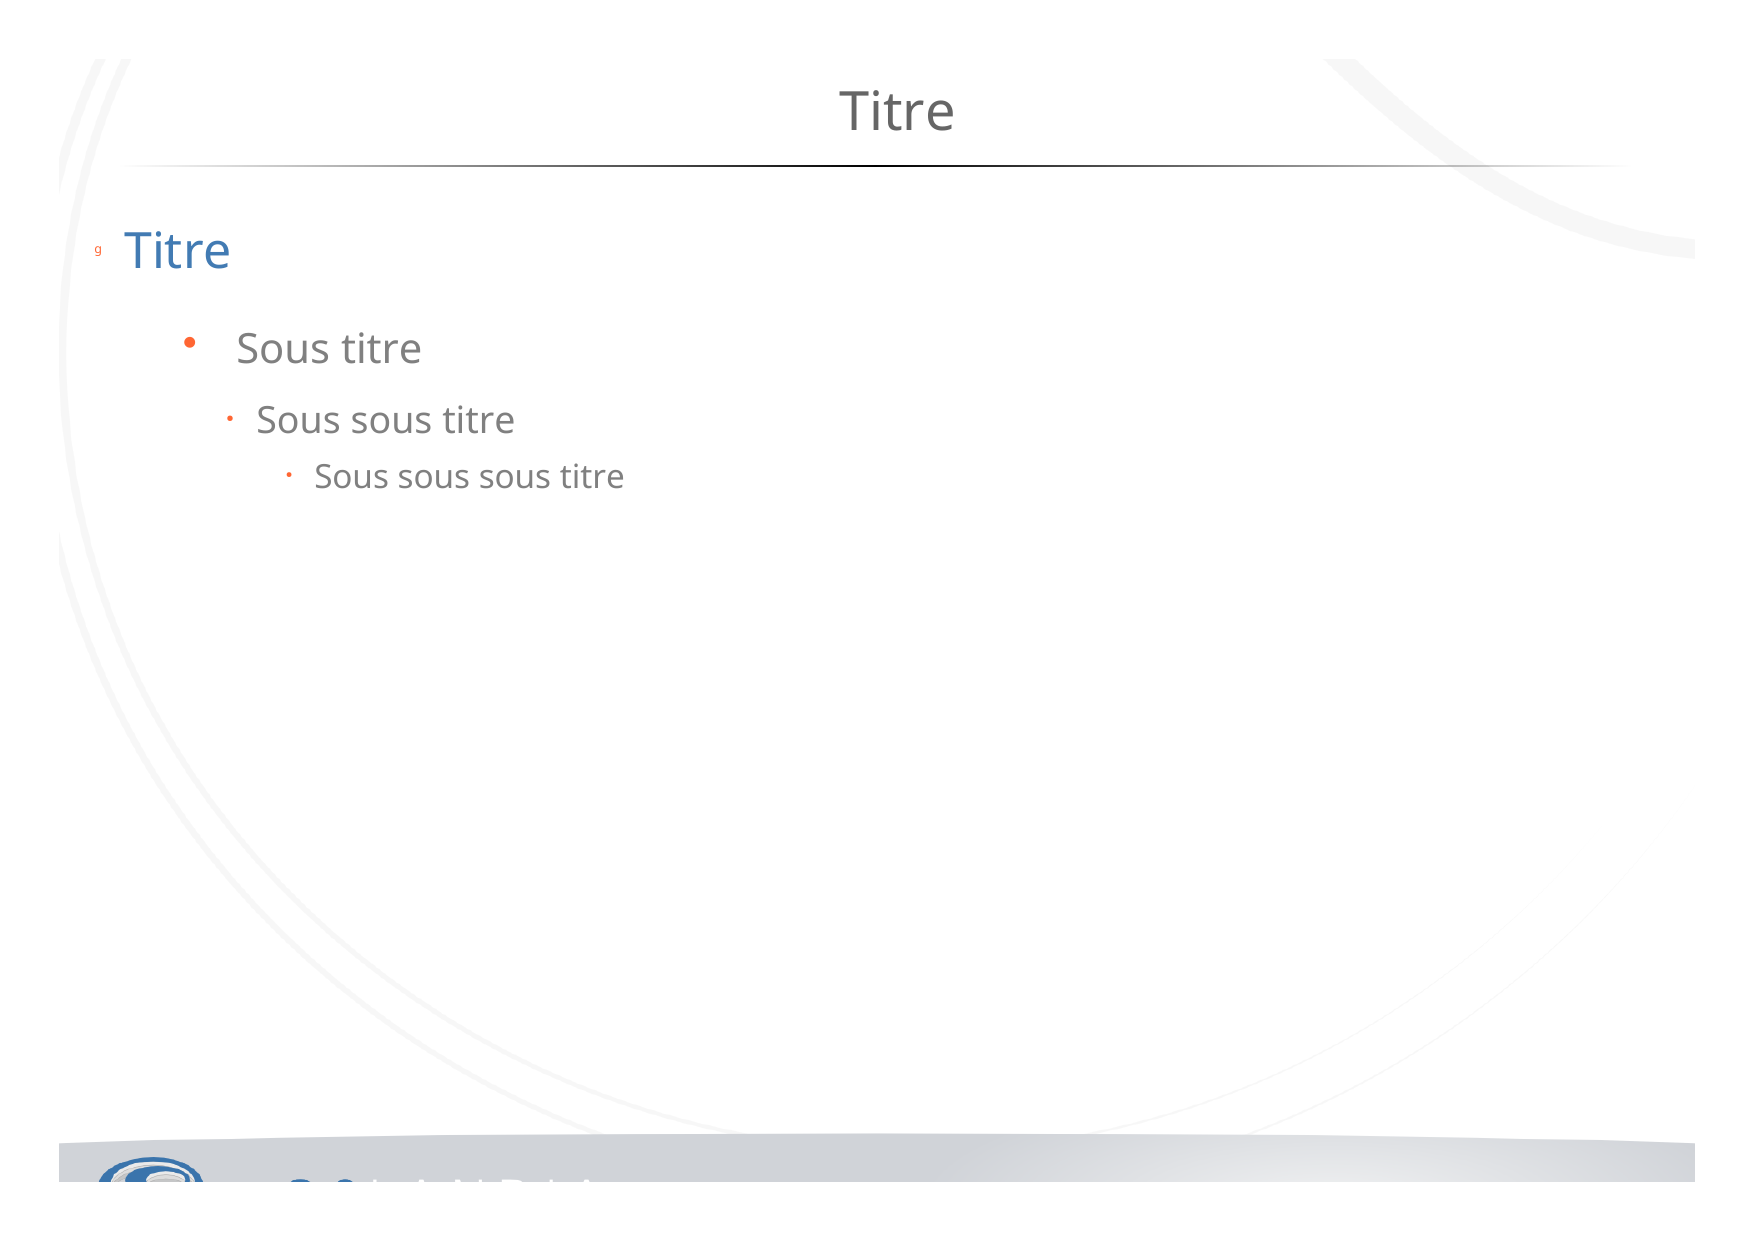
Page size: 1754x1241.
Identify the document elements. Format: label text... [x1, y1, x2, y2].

picture [59, 59, 1695, 1182]
list Titre Sous titre Sous sous titre Sous sous sous titre [94, 215, 1654, 1046]
title Titre [88, 72, 1707, 148]
